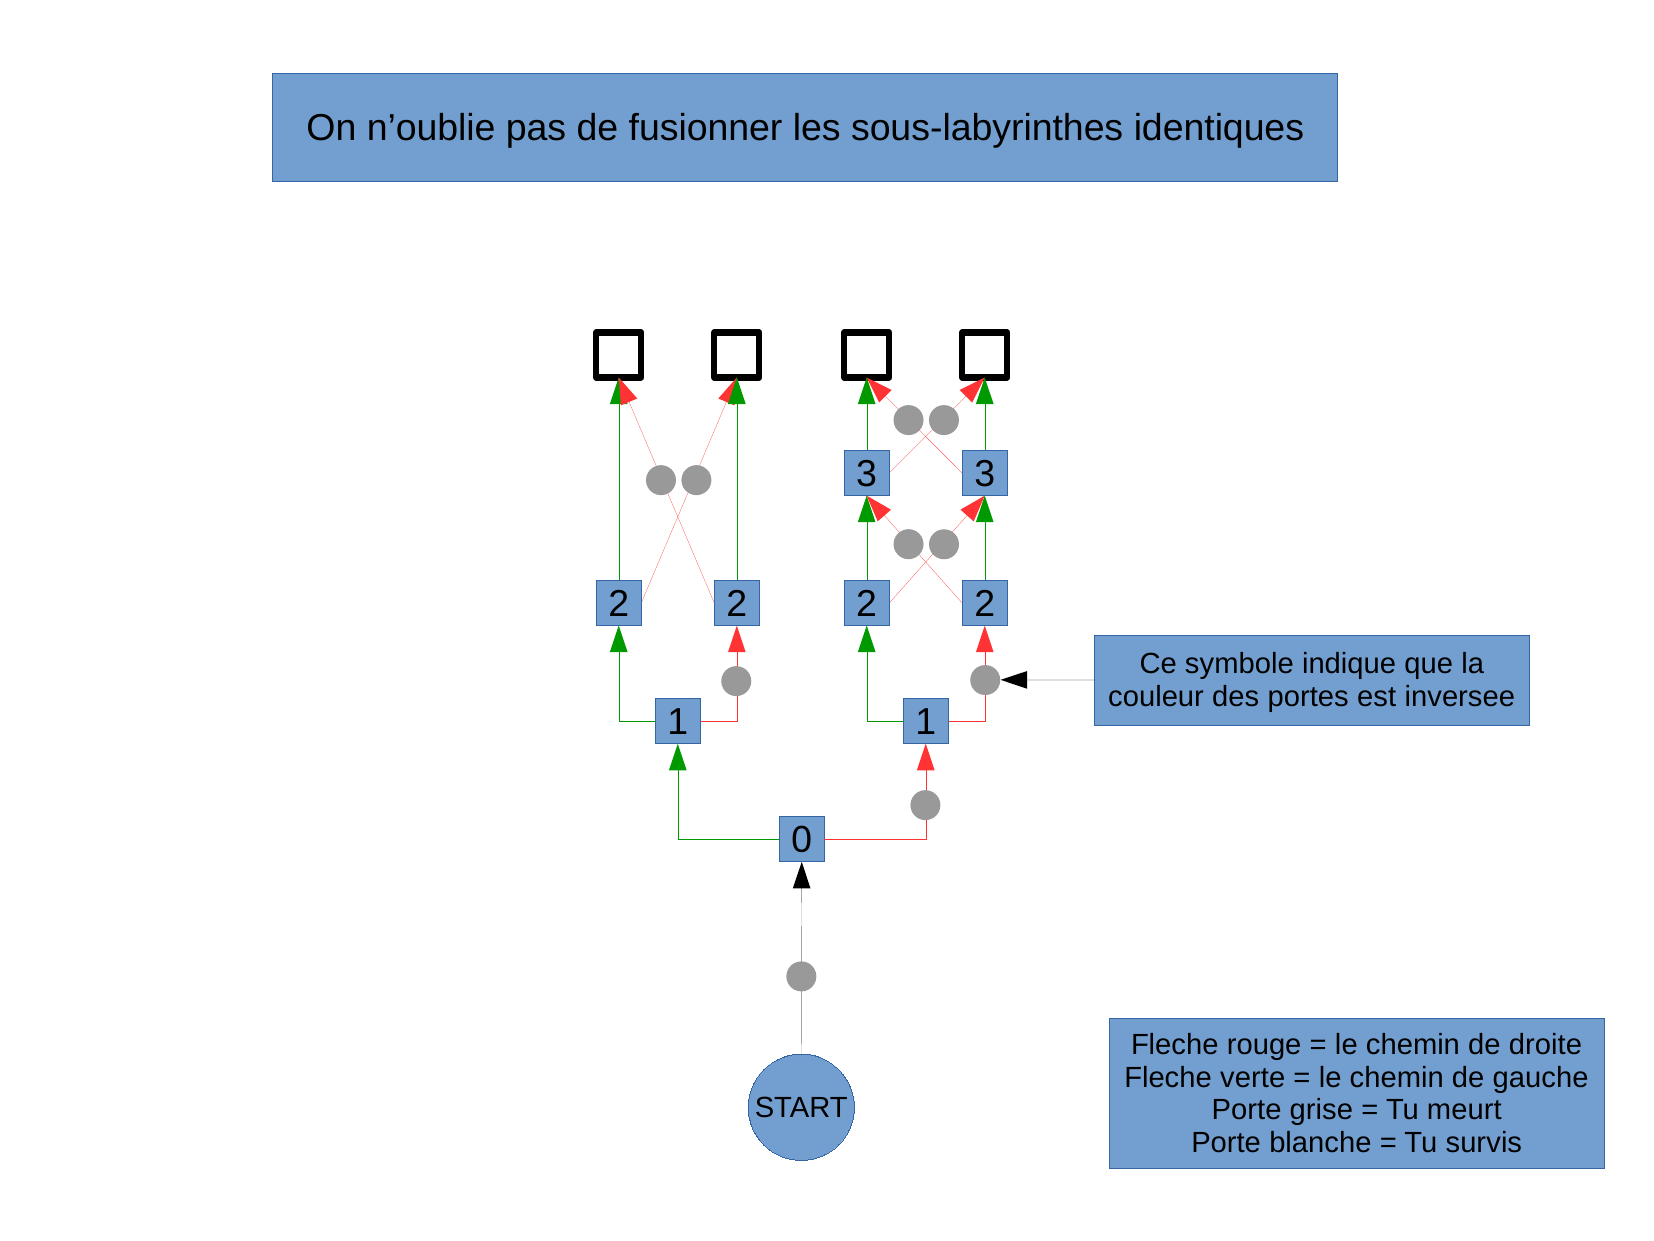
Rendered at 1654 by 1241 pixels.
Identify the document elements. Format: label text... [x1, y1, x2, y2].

text_box 1 [903, 698, 949, 744]
text_box [910, 790, 941, 821]
text_box 0 [779, 816, 825, 862]
text_box [928, 529, 960, 560]
text_box 2 [596, 580, 642, 626]
text_box [970, 665, 1001, 696]
text_box START [748, 1054, 855, 1161]
text_box [893, 529, 924, 560]
text_box Ce symbole indique que la couleur des portes est inversee [1094, 635, 1530, 726]
text_box 2 [962, 580, 1008, 626]
text_box [962, 332, 1008, 378]
text_box 3 [844, 450, 890, 496]
text_box [596, 332, 642, 378]
text_box [928, 405, 959, 436]
text_box [714, 332, 760, 378]
text_box [645, 465, 677, 496]
text_box [721, 666, 752, 697]
text_box [893, 405, 924, 436]
text_box Fleche rouge = le chemin de droite Fleche verte = le chemin de gauche Porte grise = Tu meurt Porte blanche = Tu survis [1109, 1018, 1605, 1169]
text_box 2 [714, 580, 760, 626]
text_box 2 [844, 580, 890, 626]
text_box 1 [655, 698, 701, 744]
text_box [786, 961, 817, 992]
text_box [681, 465, 712, 496]
text_box [844, 332, 890, 378]
text_box On n’oublie pas de fusionner les sous-labyrinthes identiques [272, 73, 1338, 182]
text_box 3 [962, 450, 1008, 496]
